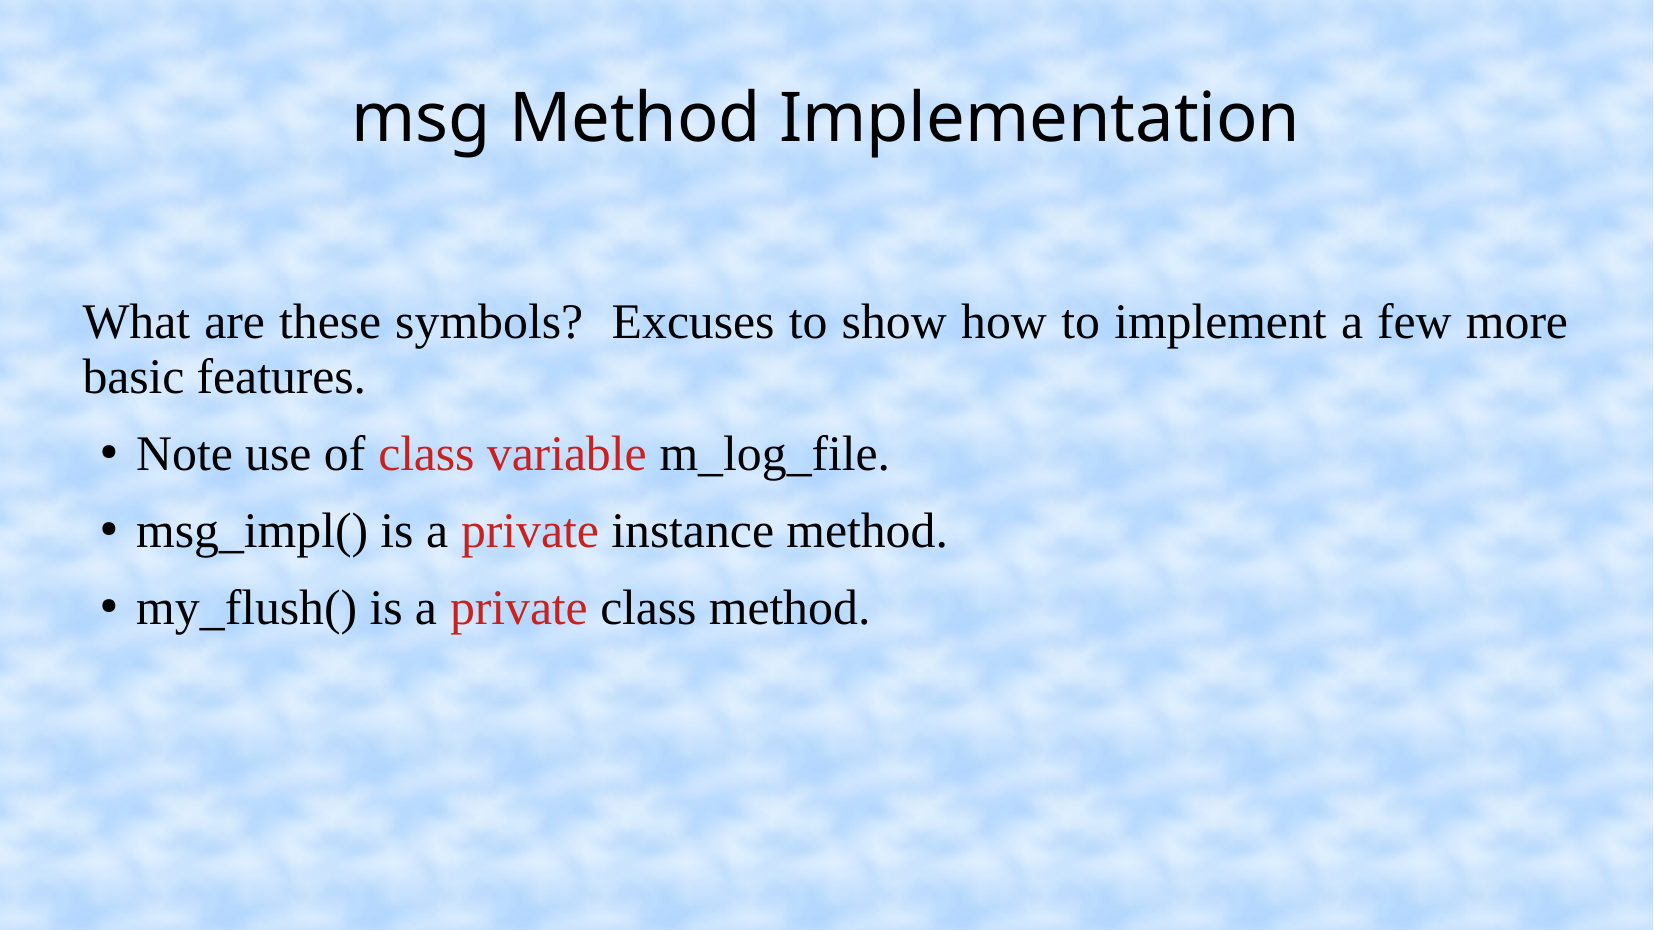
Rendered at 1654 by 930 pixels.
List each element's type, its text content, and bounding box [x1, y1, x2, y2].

list What are these symbols? Excuses to show how to implement a few more basic features. Note use of class variable m_log_file. msg_impl() is a private instance method. my_flush() is a private class method. [82, 217, 1571, 841]
picture [0, 0, 1654, 930]
title msg Method Implementation [82, 36, 1571, 193]
